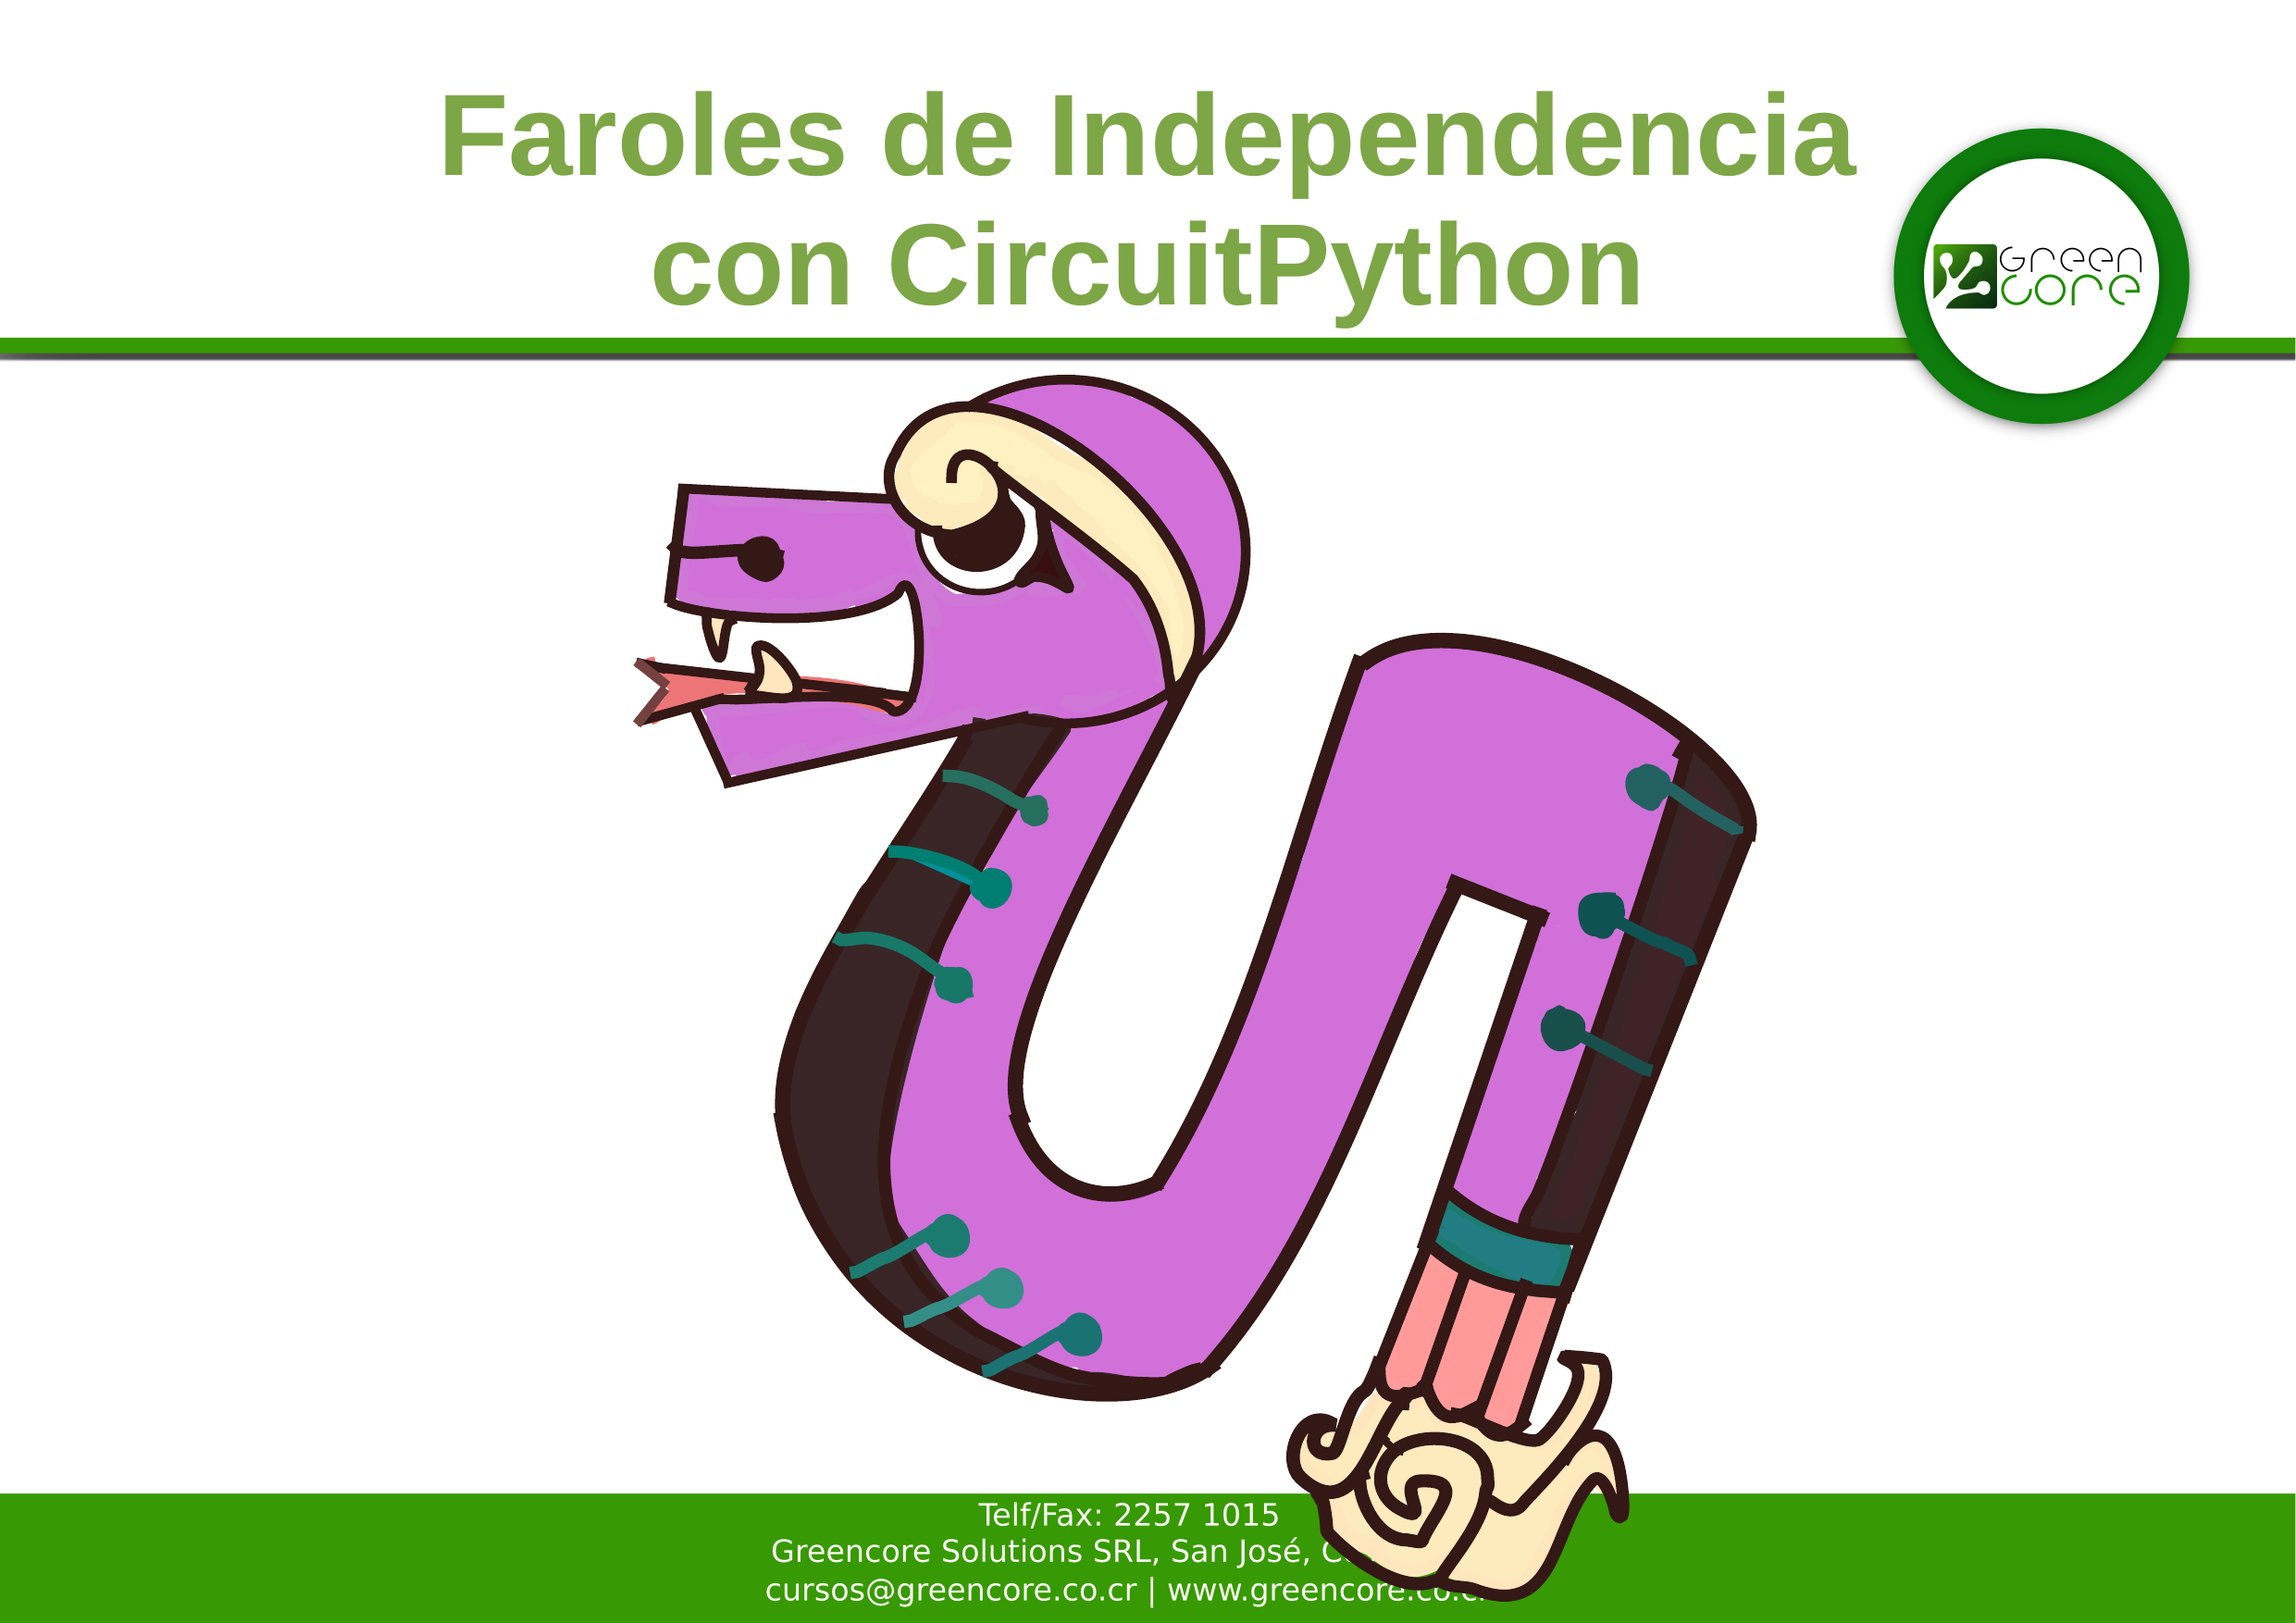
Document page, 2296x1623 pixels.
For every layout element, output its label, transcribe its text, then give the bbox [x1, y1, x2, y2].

picture [0, 0, 2296, 1623]
title Faroles de Independencia con CircuitPython [115, 64, 2181, 336]
